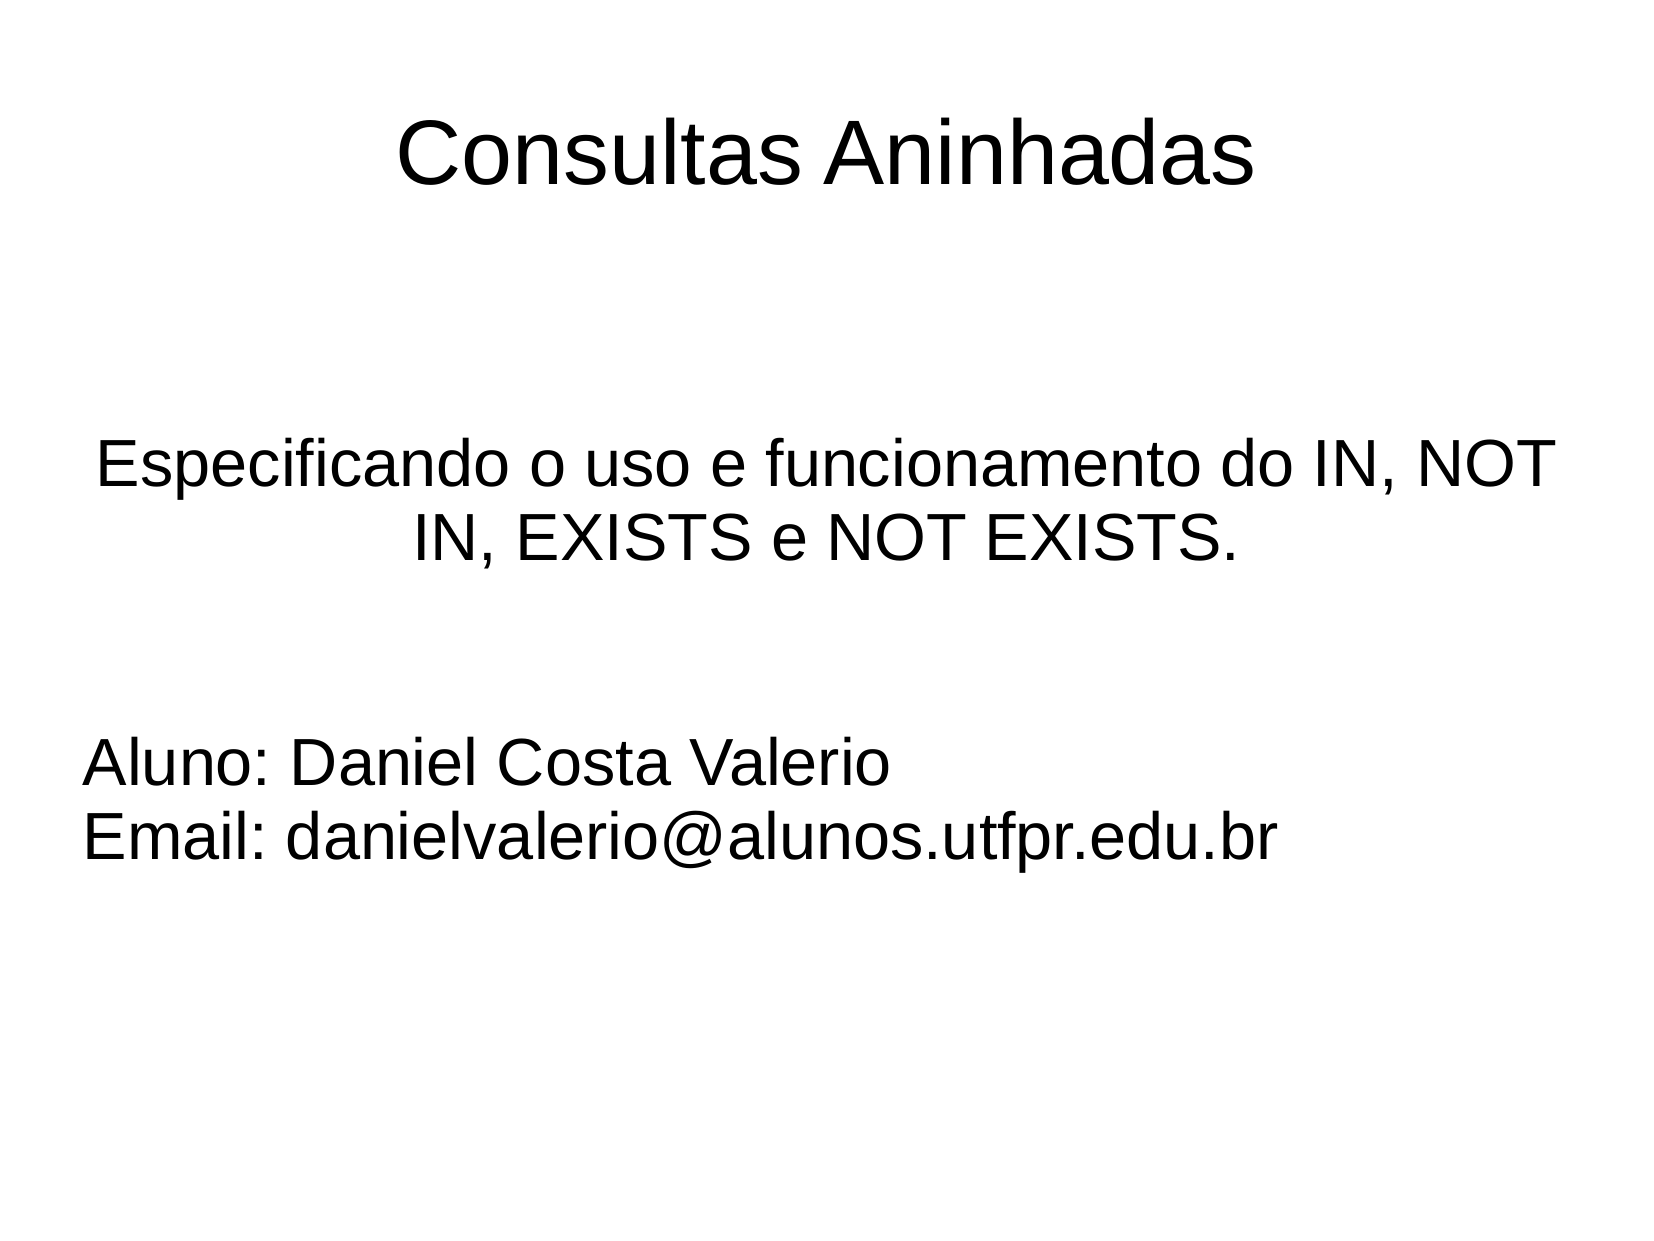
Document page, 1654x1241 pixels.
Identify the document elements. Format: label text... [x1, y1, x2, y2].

title Consultas Aninhadas [82, 49, 1571, 257]
subtitle Especificando o uso e funcionamento do IN, NOT IN, EXISTS e NOT EXISTS. Aluno: Daniel Costa Valerio Email: danielvalerio@alunos.utfpr.edu.br [82, 290, 1571, 1010]
